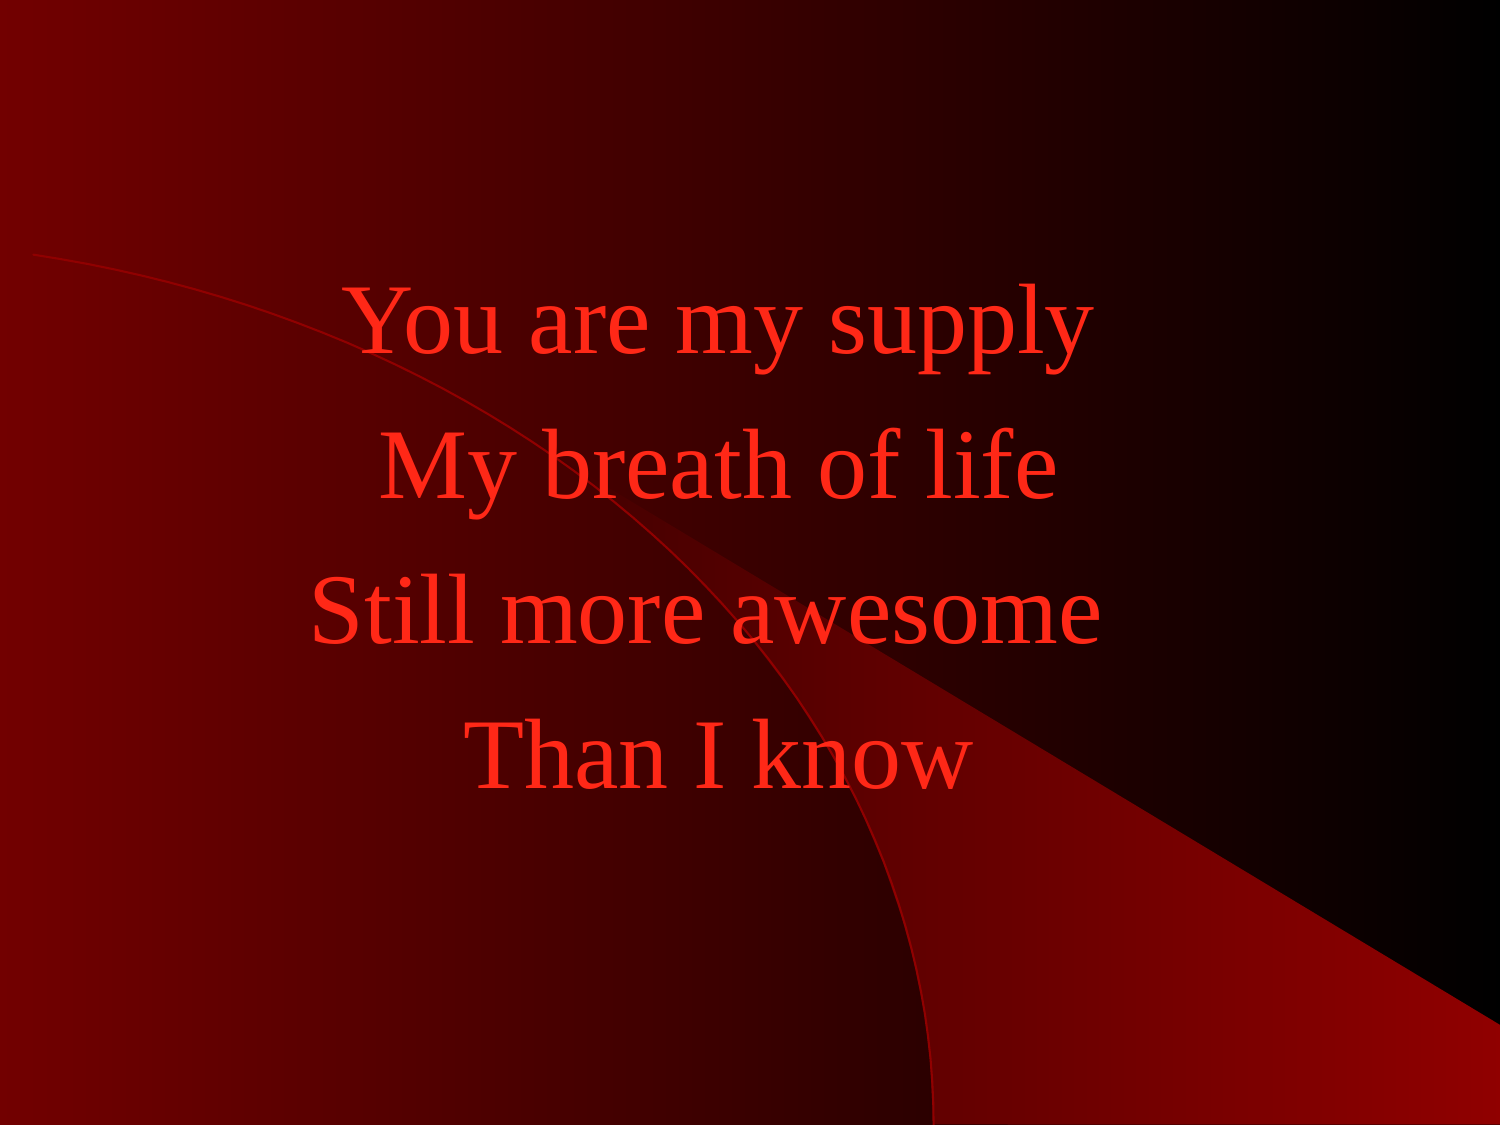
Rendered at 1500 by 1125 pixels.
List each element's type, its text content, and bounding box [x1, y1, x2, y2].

subtitle You are my supply My breath of life Still more awesome Than I know [112, 212, 1326, 850]
